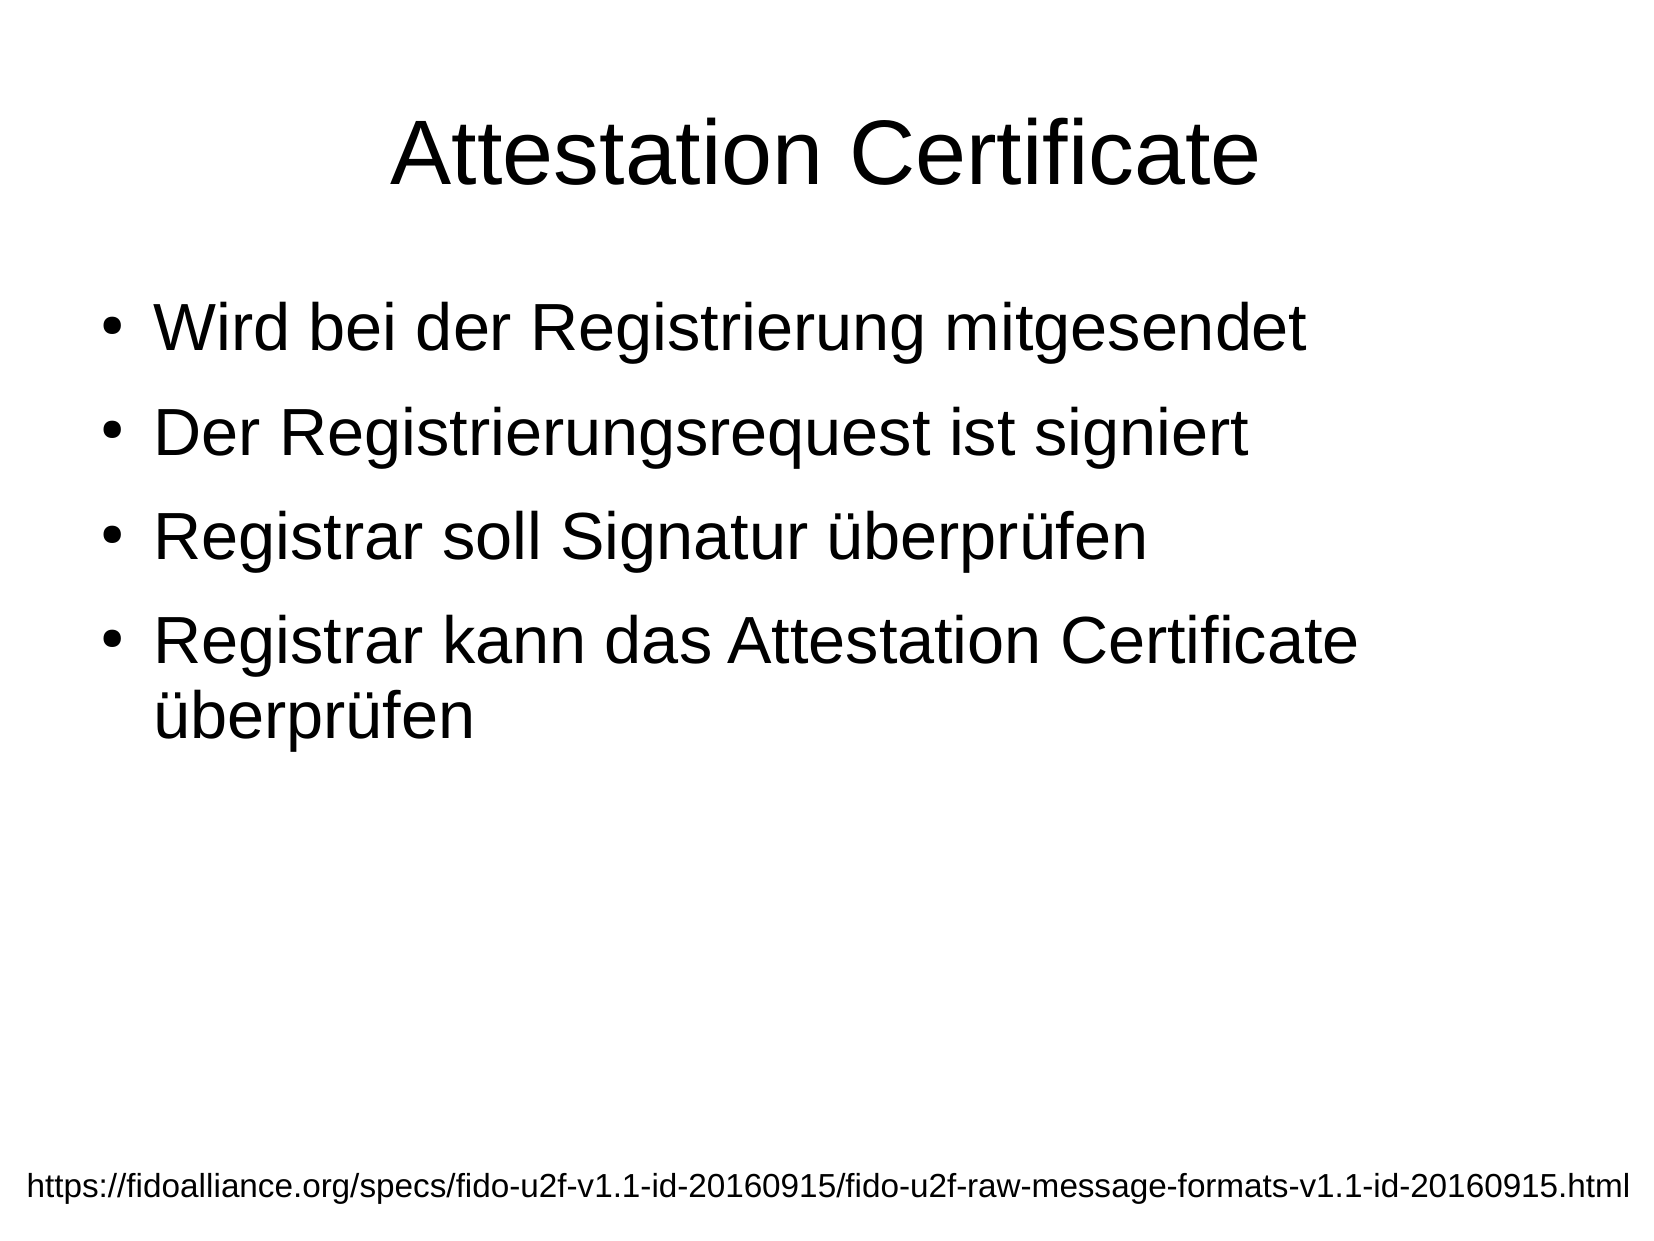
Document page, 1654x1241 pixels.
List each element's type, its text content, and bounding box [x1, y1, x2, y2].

text_box https://fidoalliance.org/specs/fido-u2f-v1.1-id-20160915/fido-u2f-raw-message-formats-v1.1-id-20160915.html [11, 1159, 1648, 1212]
title Attestation Certificate [82, 49, 1571, 257]
list Wird bei der Registrierung mitgesendet Der Registrierungsrequest ist signiert Registrar soll Signatur überprüfen Registrar kann das Attestation Certificate überprüfen [82, 290, 1571, 1010]
